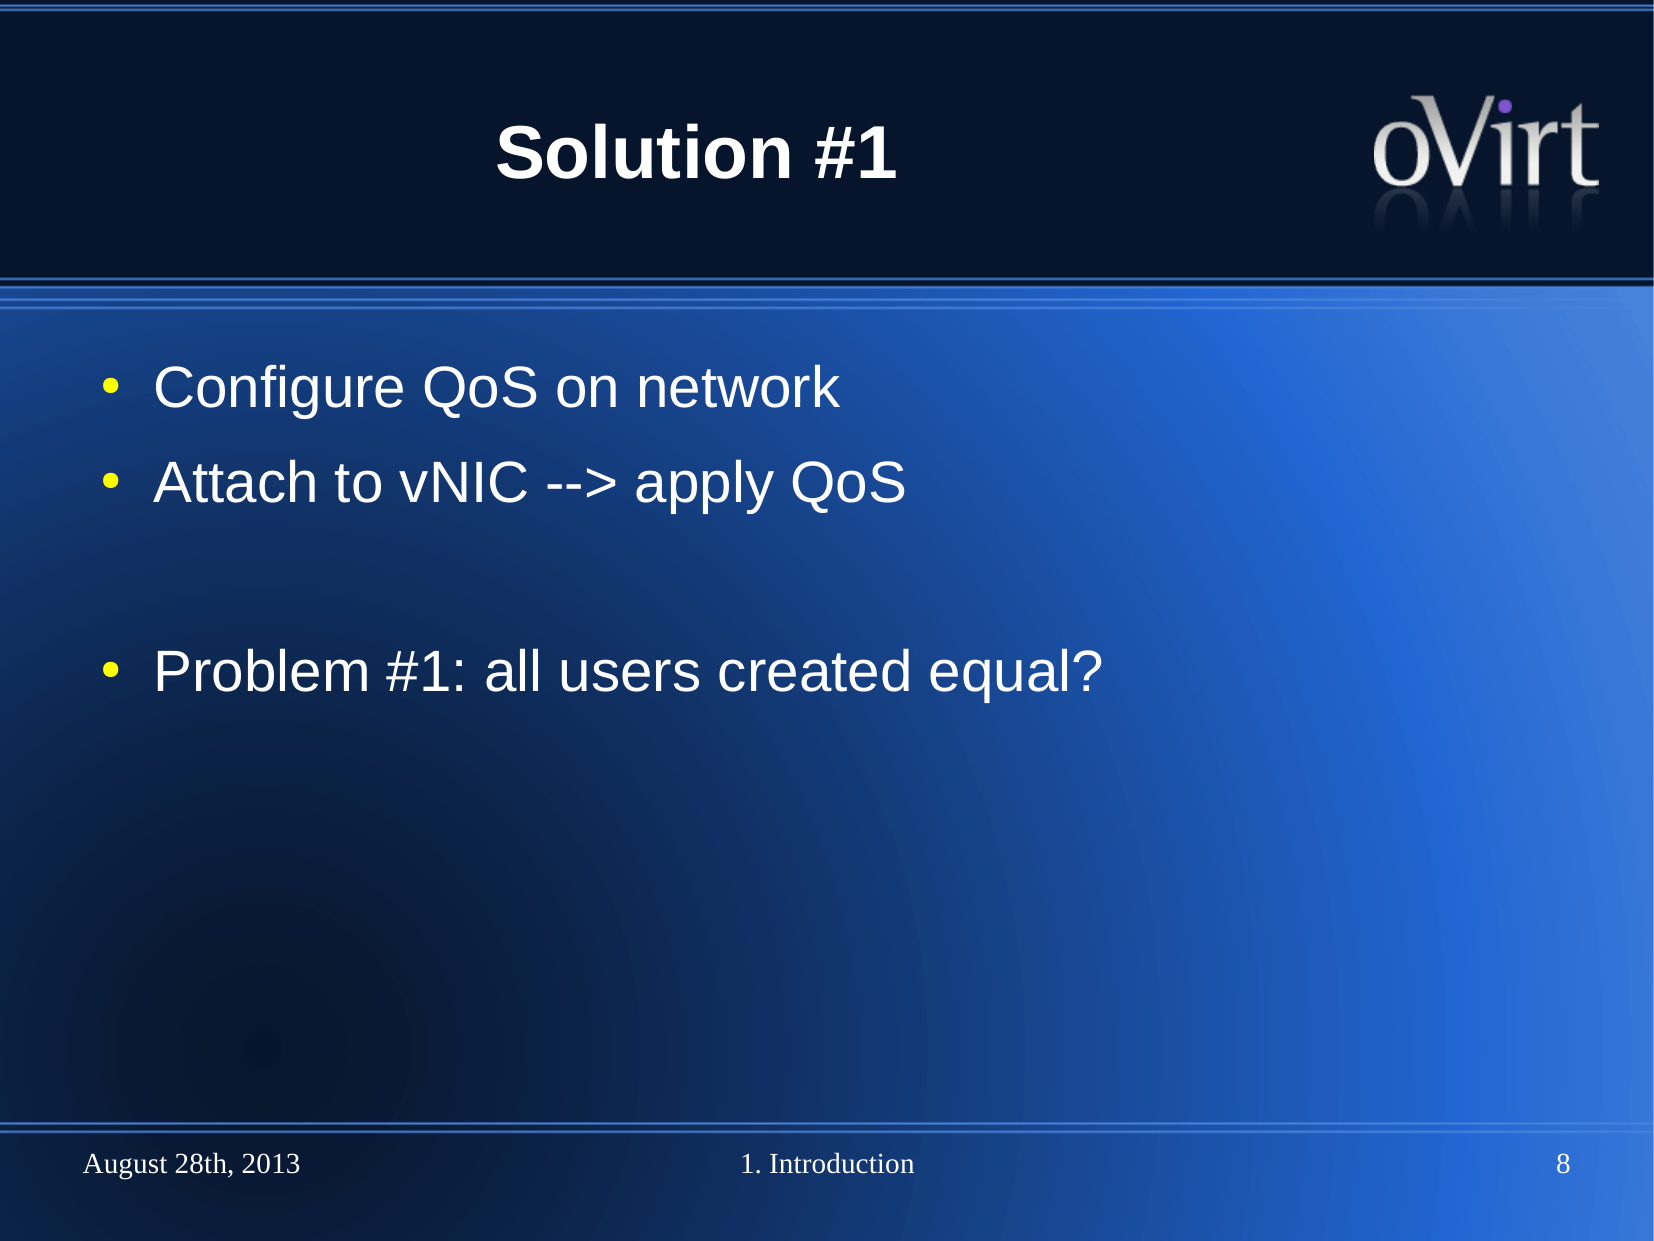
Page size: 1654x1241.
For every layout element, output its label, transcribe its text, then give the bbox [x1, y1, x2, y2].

picture [0, 0, 1654, 1241]
list Configure QoS on network Attach to vNIC --> apply QoS Problem #1: all users created equal? [82, 355, 1571, 1060]
title Solution #1 [82, 49, 1312, 257]
